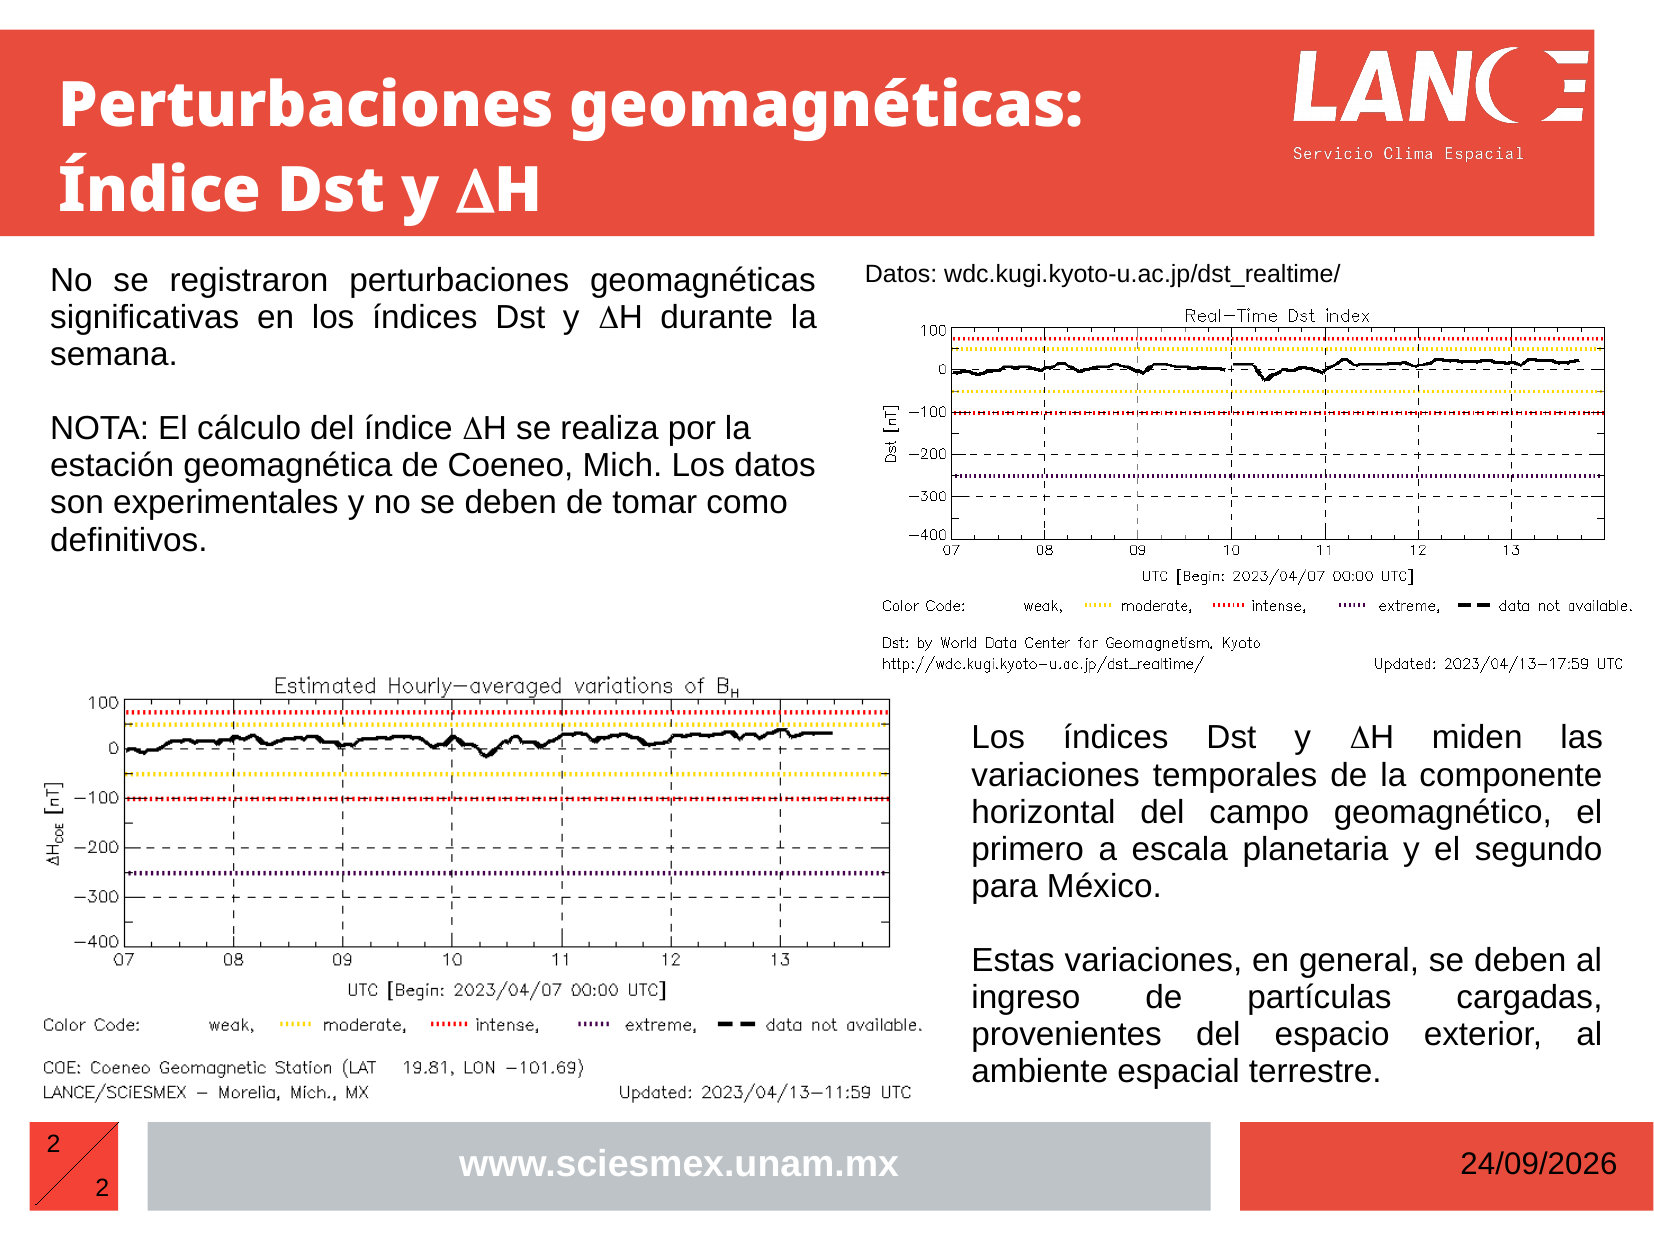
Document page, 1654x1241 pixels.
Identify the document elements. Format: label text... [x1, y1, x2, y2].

text_box Los índices Dst y DH miden las variaciones temporales de la componente horizontal del campo geomagnético, el primero a escala planetaria y el segundo para México. Estas variaciones, en general, se deben al ingreso de partículas cargadas, provenientes del espacio exterior, al ambiente espacial terrestre. [956, 711, 1619, 1097]
text_box <número> [31, 1122, 176, 1170]
picture [1293, 47, 1589, 162]
text_box Datos: wdc.kugi.kyoto-u.ac.jp/dst_realtime/ [850, 252, 1371, 296]
text_box 2 [35, 1151, 125, 1209]
title Perturbaciones geomagnéticas: Índice Dst y DH [59, 59, 1312, 207]
picture [34, 289, 1642, 1105]
text_box No se registraron perturbaciones geomagnéticas significativas en los índices Dst y DH durante la semana. NOTA: El cálculo del índice DH se realiza por la estación geomagnética de Coeneo, Mich. Los datos son experimentales y no se deben de tomar como definitivos. [35, 253, 851, 640]
text_box 13/04/2023 [1424, 1122, 1654, 1205]
text_box www.sciesmex.unam.mx [153, 1122, 1205, 1205]
